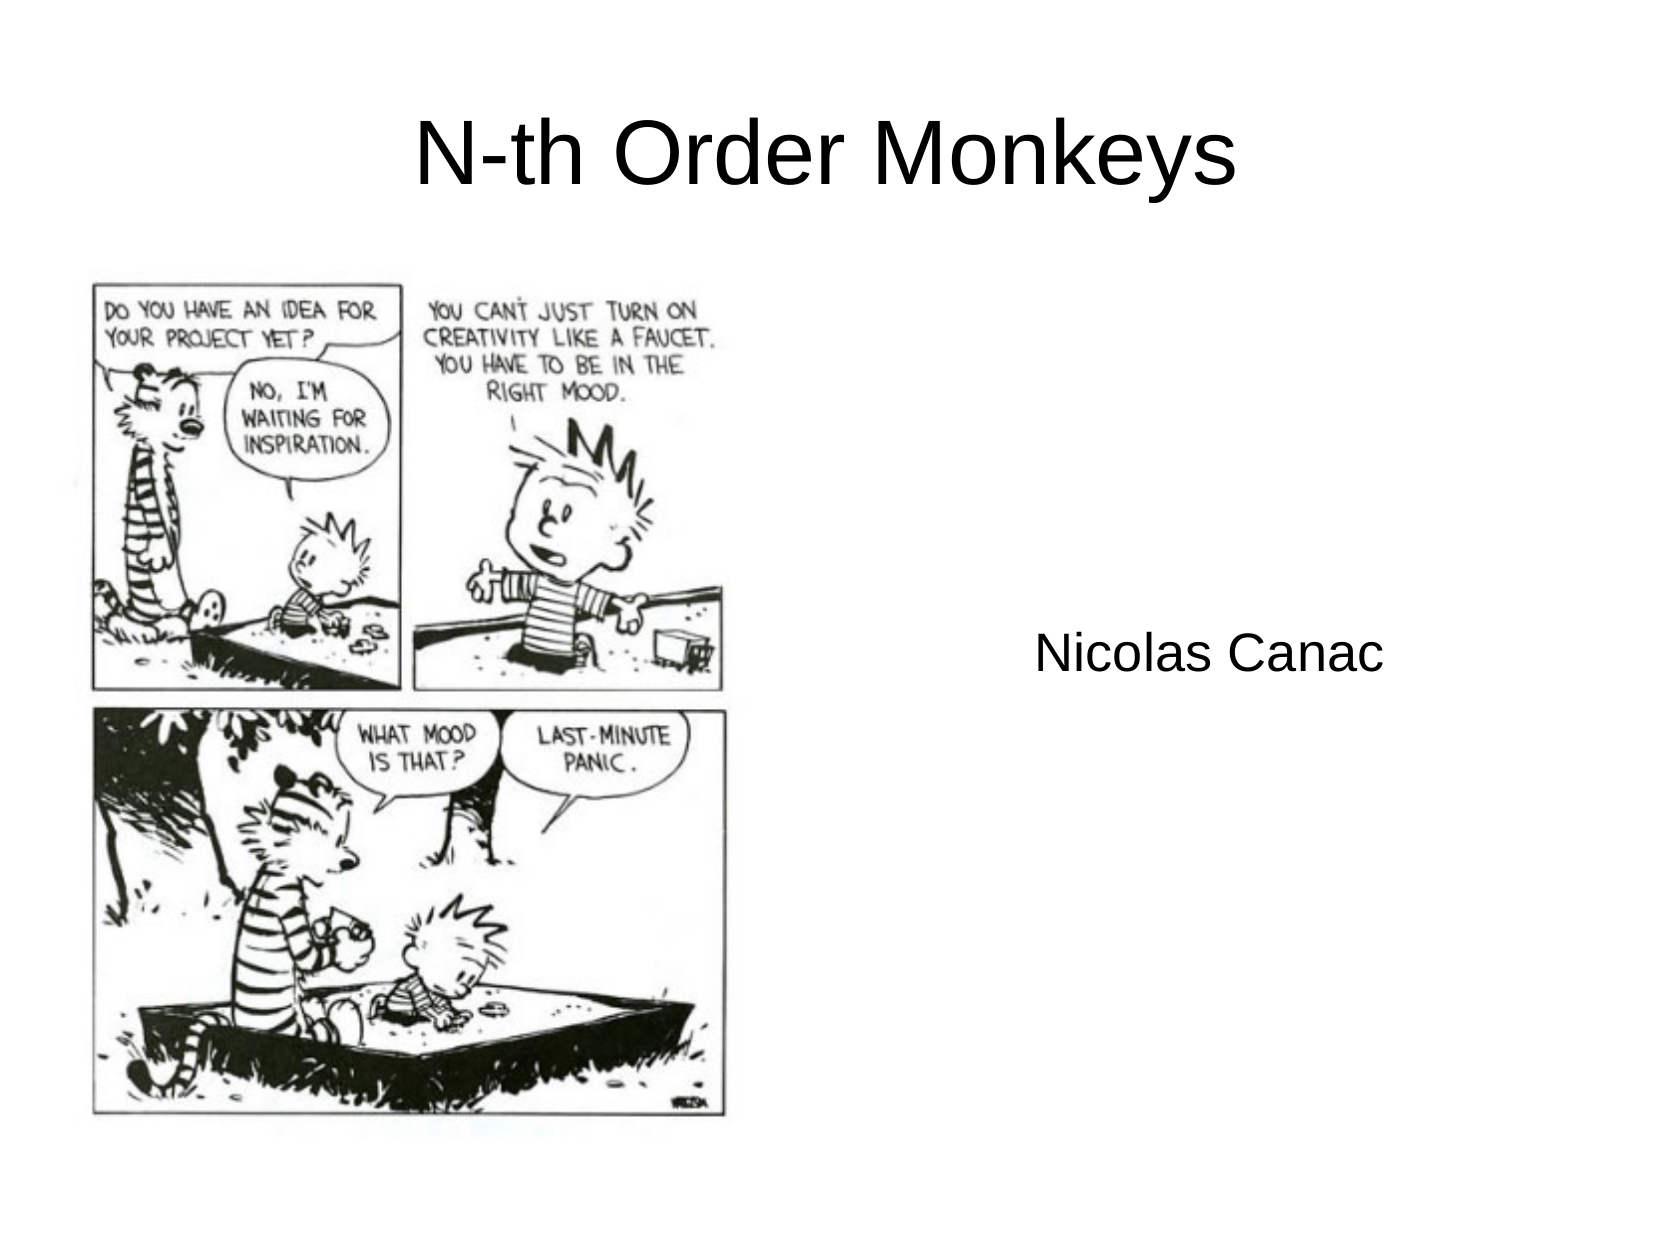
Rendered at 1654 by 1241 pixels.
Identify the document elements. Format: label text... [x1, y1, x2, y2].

picture [45, 269, 751, 1156]
title N-th Order Monkeys [82, 49, 1571, 257]
text_box Nicolas Canac [1020, 614, 1401, 691]
